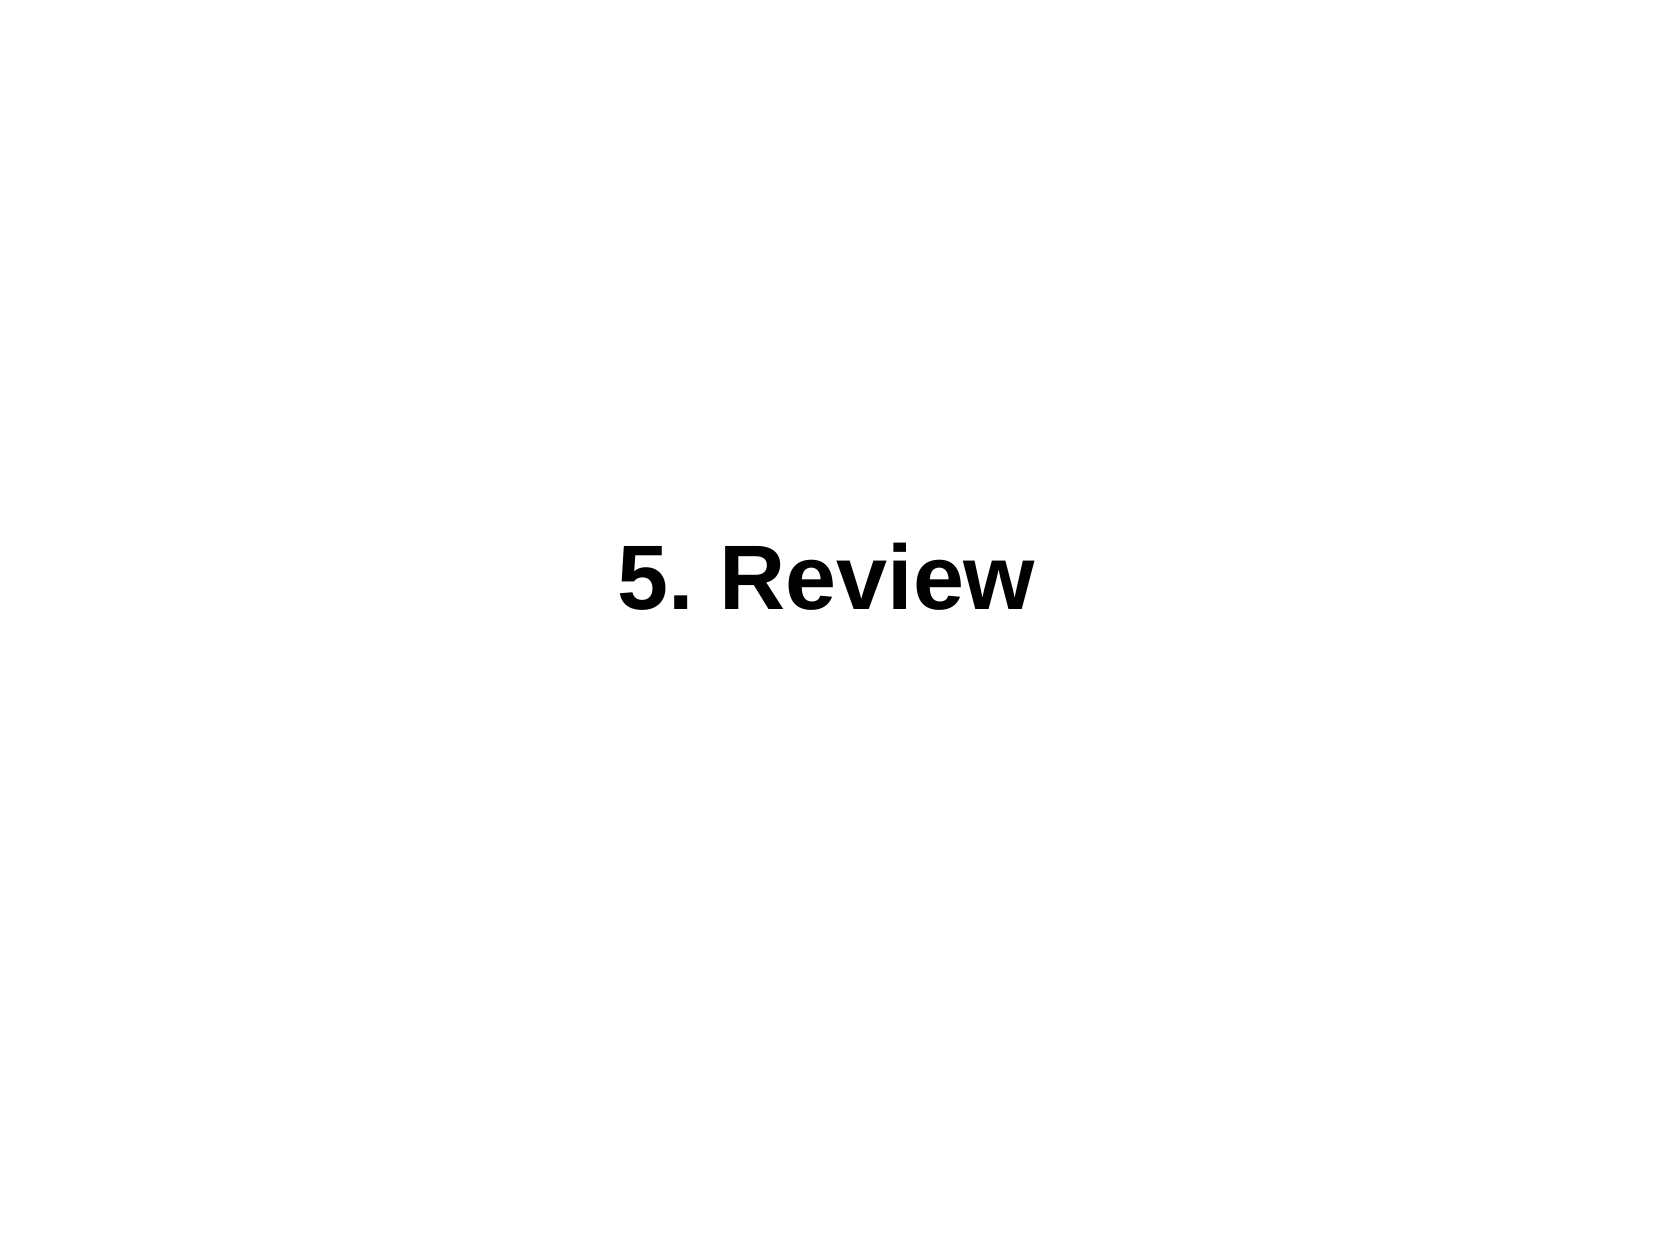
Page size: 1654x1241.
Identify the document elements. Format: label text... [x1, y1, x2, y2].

list 5. Review [82, 517, 1571, 644]
